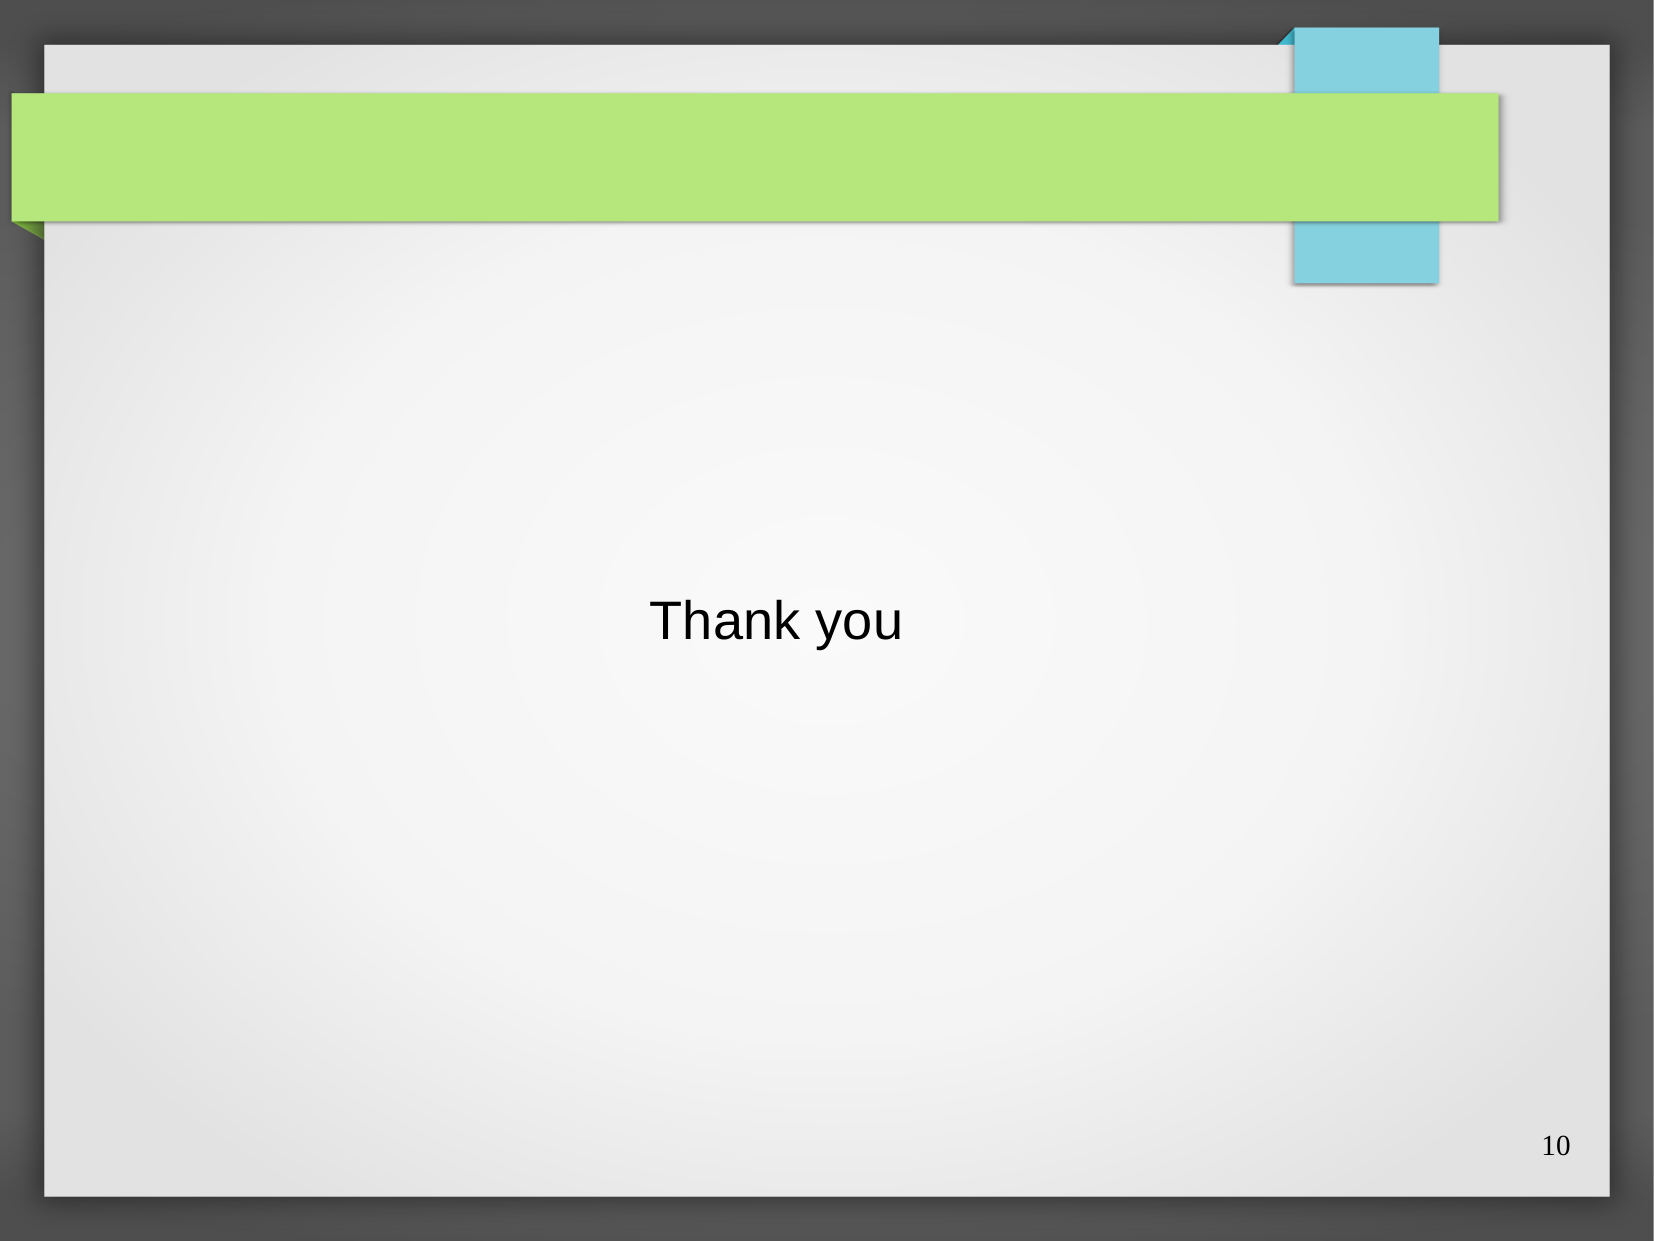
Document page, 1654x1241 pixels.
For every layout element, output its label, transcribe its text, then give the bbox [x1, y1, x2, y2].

picture [0, 0, 1654, 1241]
list Thank you [578, 590, 1654, 1241]
